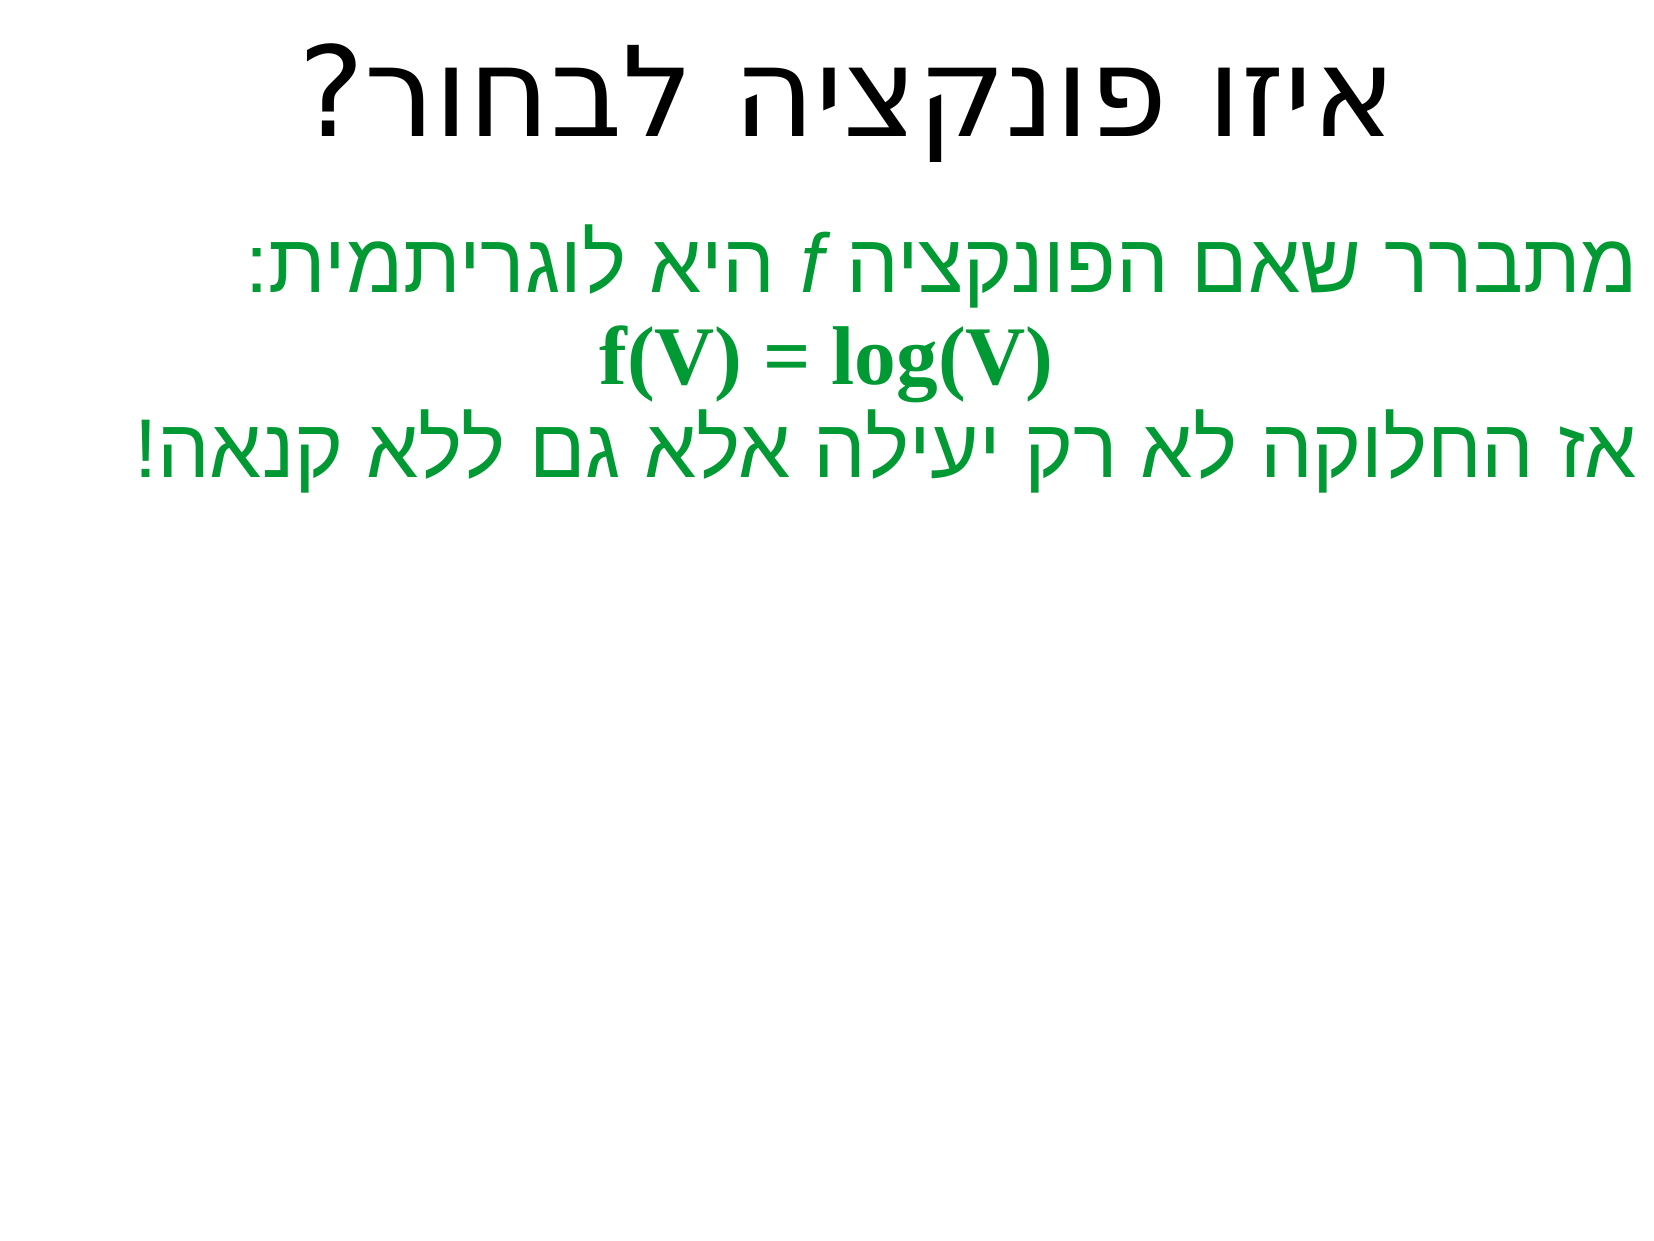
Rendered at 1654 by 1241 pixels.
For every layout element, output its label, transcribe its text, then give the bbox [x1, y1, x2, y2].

title איזו פונקציה לבחור? [30, 7, 1654, 166]
text_box מתברר שאם הפונקציה f היא לוגריתמית: f(V) = log(V) אז החלוקה לא רק יעילה אלא גם ללא קנאה! [0, 210, 1654, 1201]
